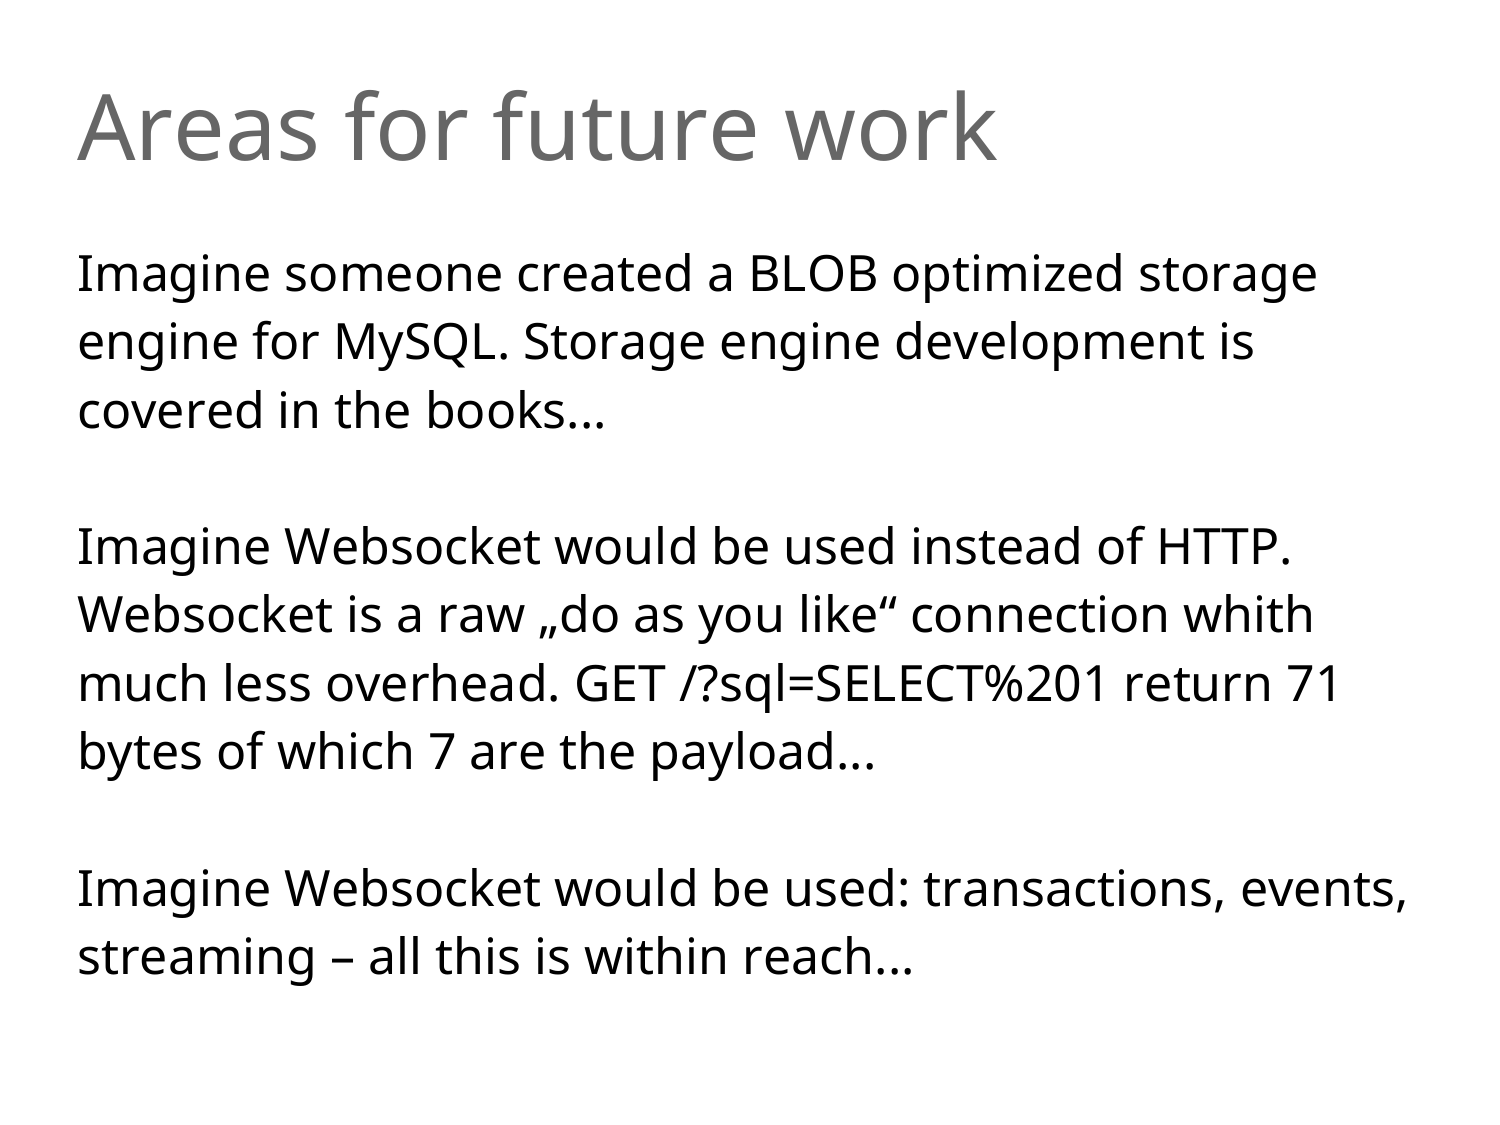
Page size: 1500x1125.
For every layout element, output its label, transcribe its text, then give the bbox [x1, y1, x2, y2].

title Areas for future work [62, 0, 1438, 251]
list Imagine someone created a BLOB optimized storage engine for MySQL. Storage engine development is covered in the books... Imagine Websocket would be used instead of HTTP. Websocket is a raw „do as you like“ connection whith much less overhead. GET /?sql=SELECT%201 return 71 bytes of which 7 are the payload... Imagine Websocket would be used: transactions, events, streaming – all this is within reach... [62, 251, 1438, 981]
